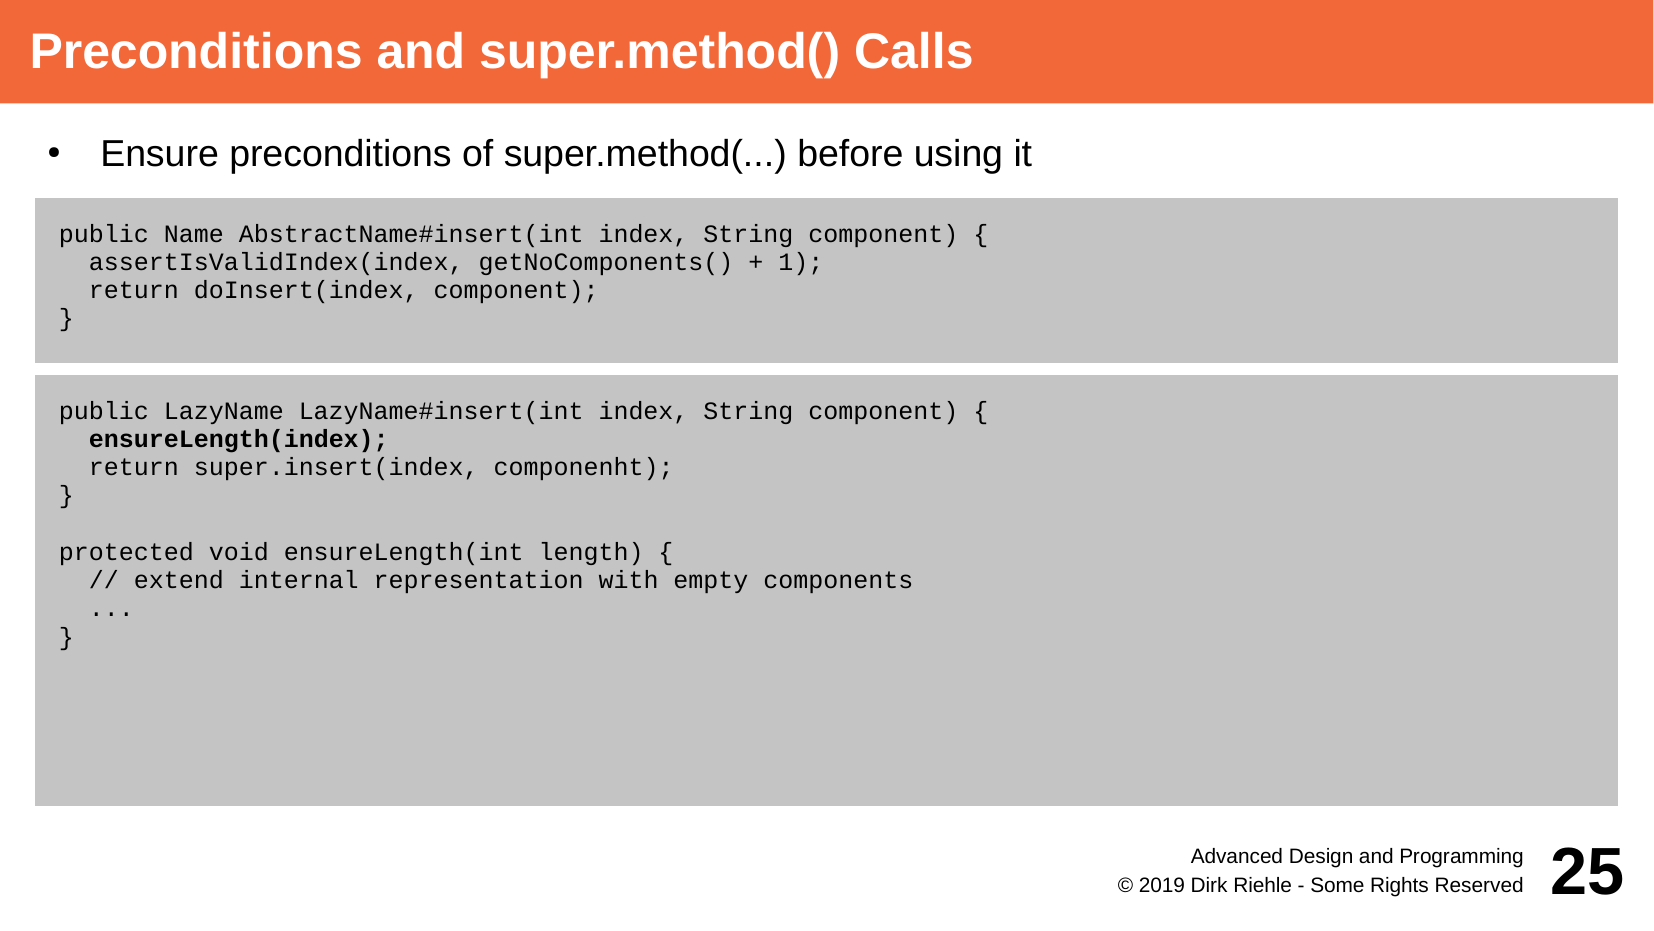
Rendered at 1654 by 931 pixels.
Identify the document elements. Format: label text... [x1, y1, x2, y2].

list public LazyName LazyName#insert(int index, String component) { ensureLength(index); return super.insert(index, componenht); } protected void ensureLength(int length) { // extend internal representation with empty components ... } [29, 369, 1625, 813]
list public Name AbstractName#insert(int index, String component) { assertIsValidIndex(index, getNoComponents() + 1); return doInsert(index, component); } [29, 191, 1625, 363]
title Preconditions and super.method() Calls [0, 0, 1654, 104]
list Ensure preconditions of super.method(...) before using it [29, 132, 1625, 186]
